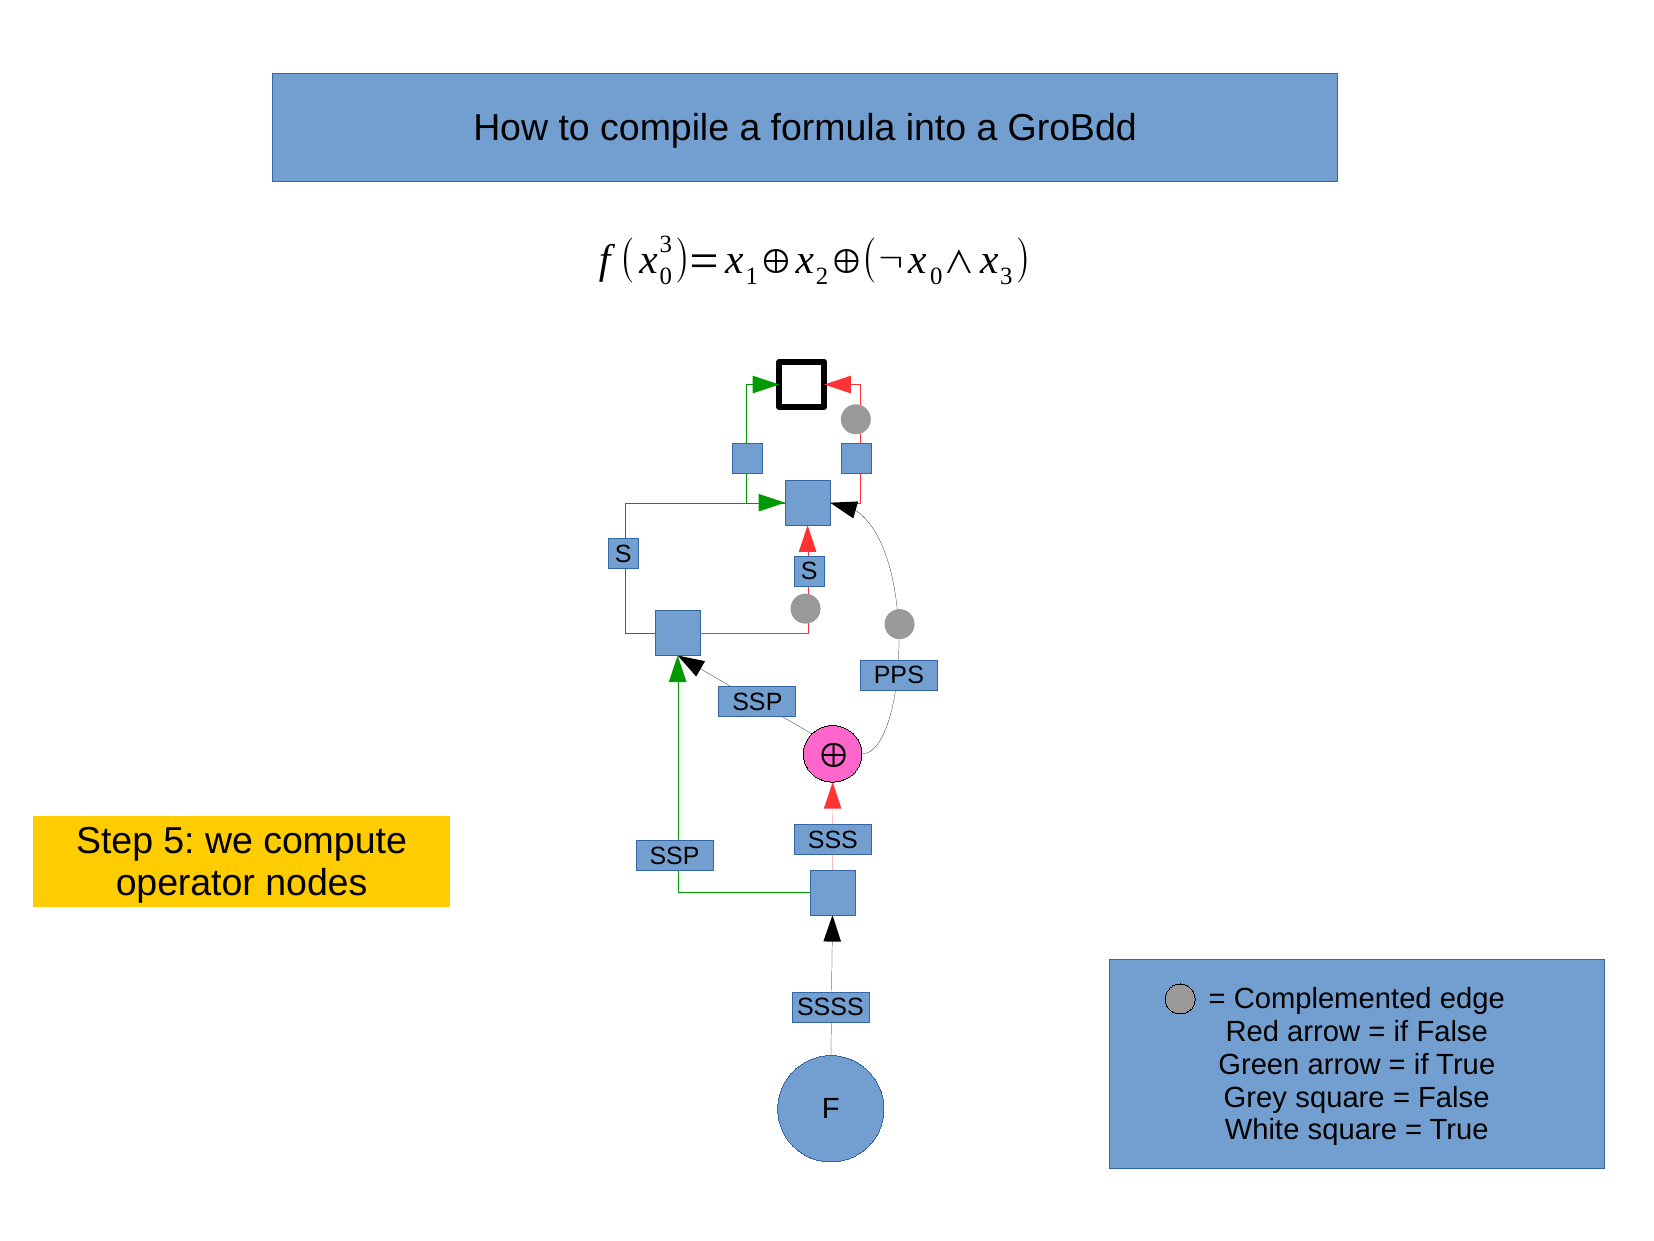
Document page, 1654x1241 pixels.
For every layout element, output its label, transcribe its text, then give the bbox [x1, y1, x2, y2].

text_box = Complemented edge Red arrow = if False Green arrow = if True Grey square = False White square = True [1109, 959, 1605, 1169]
text_box How to compile a formula into a GroBdd [272, 73, 1338, 182]
text_box S [608, 538, 639, 569]
text_box SSS [794, 824, 872, 855]
text_box [803, 737, 809, 771]
text_box Step 5: we compute operator nodes [33, 816, 450, 907]
text_box [732, 443, 763, 474]
chart [590, 231, 1036, 289]
text_box F [777, 1055, 884, 1162]
text_box [1165, 983, 1196, 1014]
text_box SSP [636, 840, 714, 871]
text_box [884, 609, 915, 640]
text_box [655, 610, 701, 656]
text_box [785, 480, 831, 526]
text_box S [794, 556, 825, 587]
text_box [818, 725, 847, 729]
text_box SSSS [792, 992, 870, 1023]
text_box [857, 738, 862, 770]
chart [809, 729, 857, 776]
text_box [779, 362, 825, 408]
text_box [840, 404, 871, 435]
text_box SSP [718, 686, 796, 717]
text_box PPS [860, 660, 938, 691]
text_box [841, 443, 872, 474]
text_box [814, 776, 851, 783]
text_box [810, 870, 856, 916]
text_box [790, 593, 821, 624]
